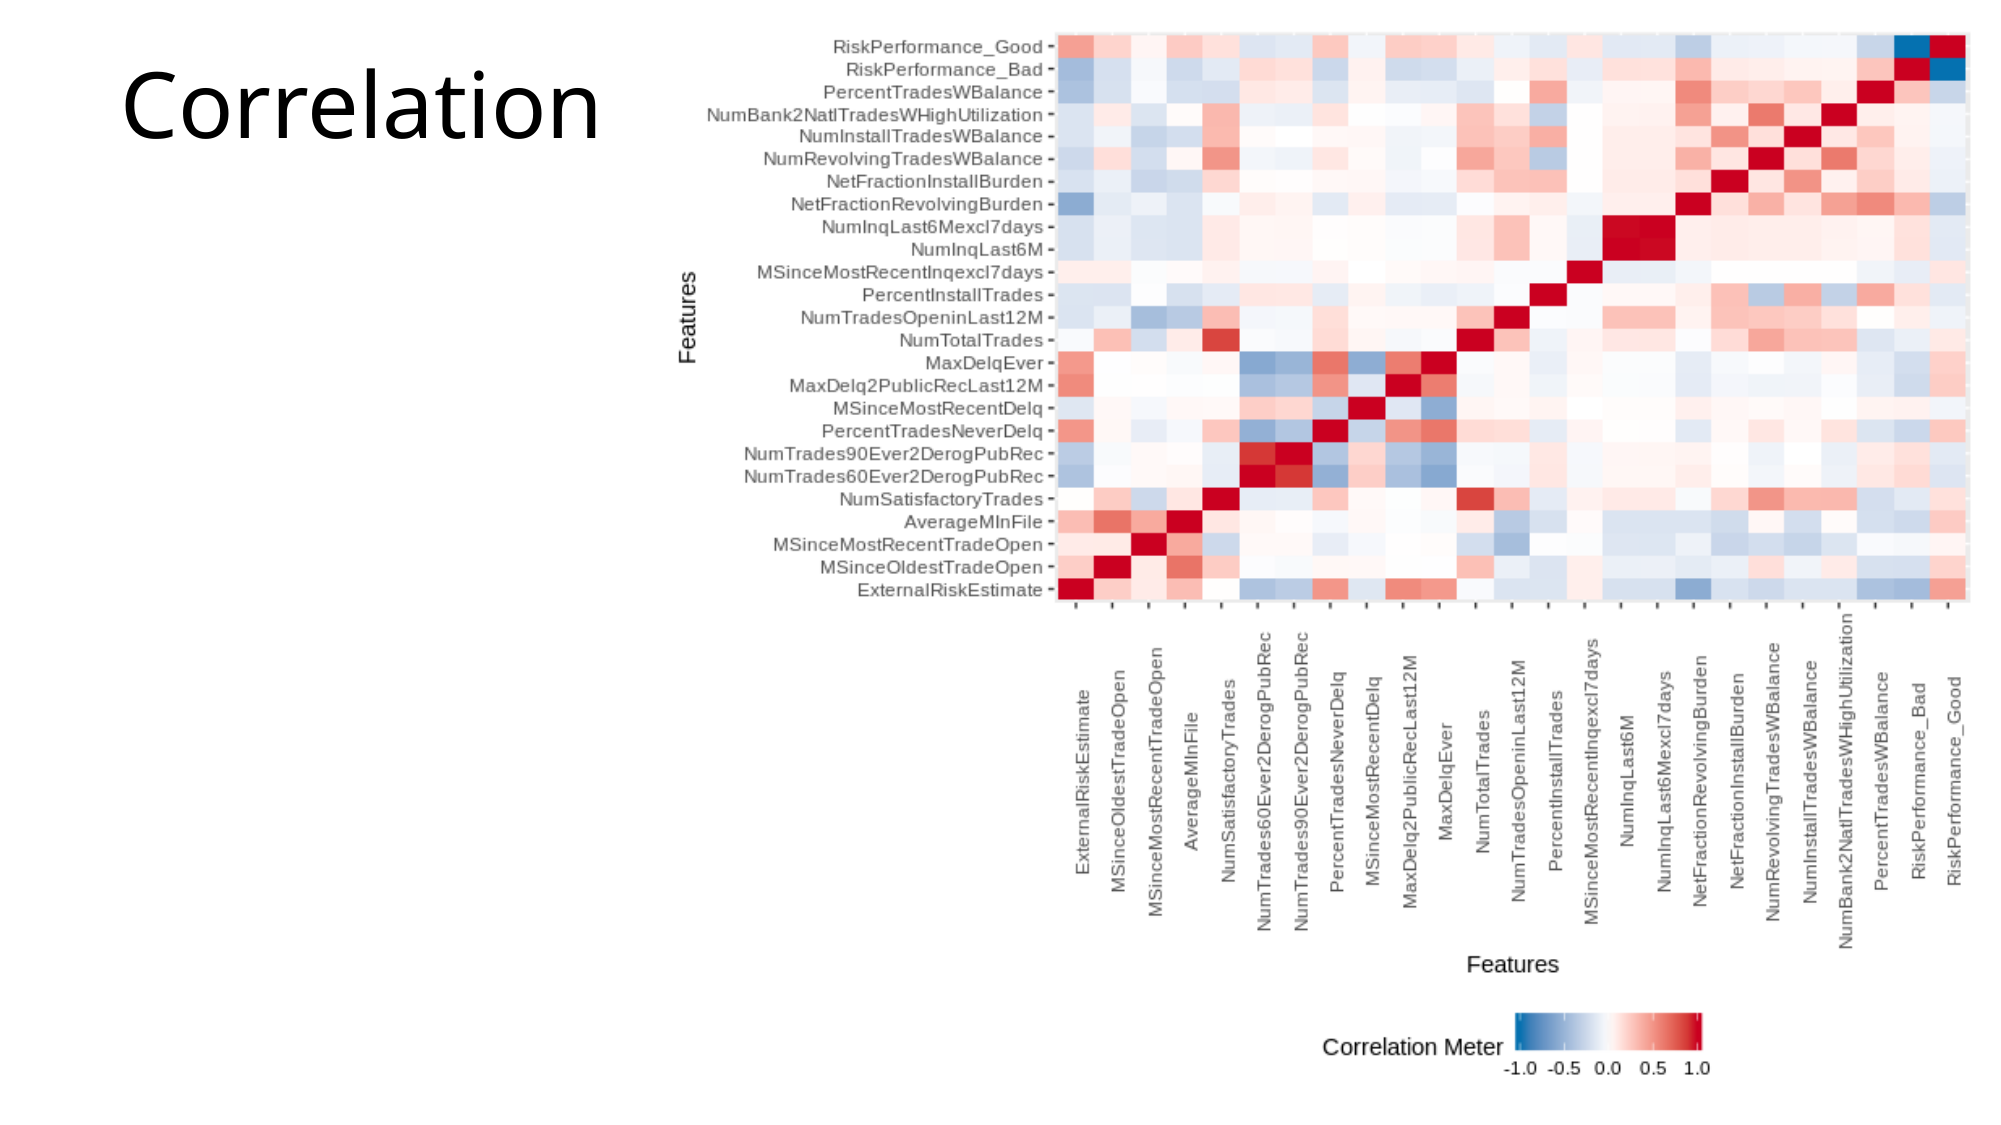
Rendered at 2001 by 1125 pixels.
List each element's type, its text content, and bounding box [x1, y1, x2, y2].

picture [668, 21, 1982, 1104]
title Correlation [0, 0, 1225, 218]
